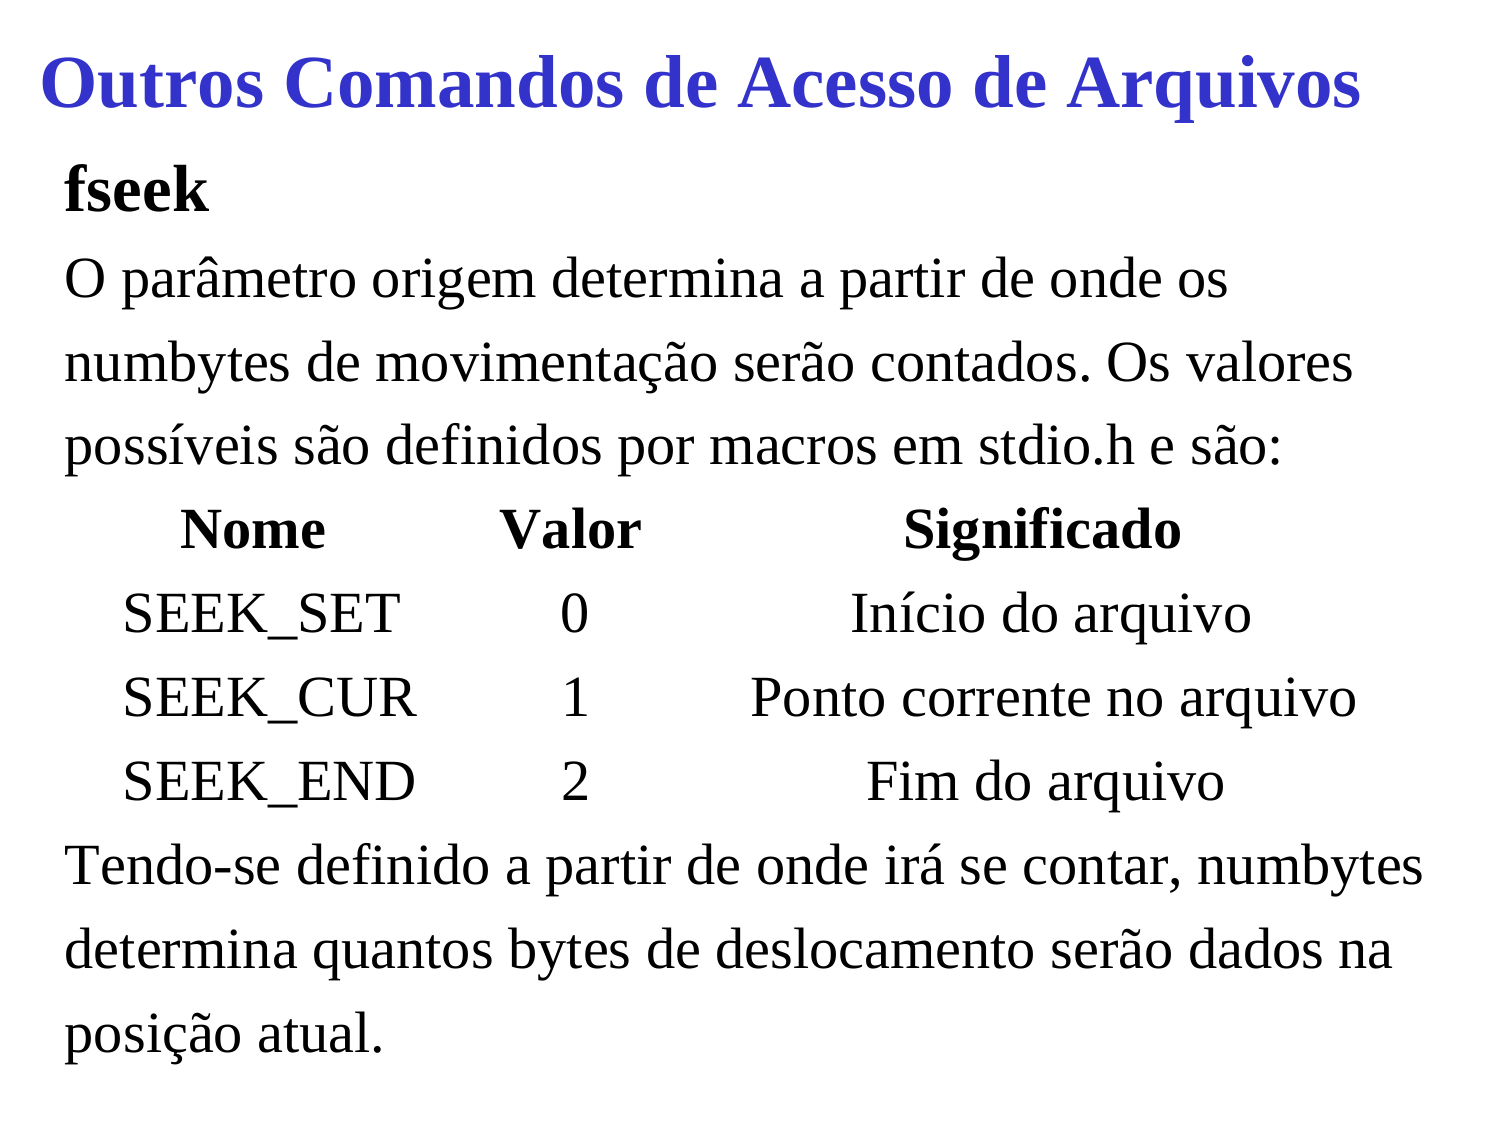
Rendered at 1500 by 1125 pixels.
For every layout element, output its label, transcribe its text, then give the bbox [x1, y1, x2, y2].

text_box fseek O parâmetro origem determina a partir de onde os numbytes de movimentação serão contados. Os valores possíveis são definidos por macros em stdio.h e são: Nome Valor Significado SEEK_SET 0 Início do arquivo SEEK_CUR 1 Ponto corrente no arquivo SEEK_END 2 Fim do arquivo Tendo-se definido a partir de onde irá se contar, numbytes determina quantos bytes de deslocamento serão dados na posição atual. [49, 121, 1455, 1073]
text_box Outros Comandos de Acesso de Arquivos [24, 24, 1379, 131]
